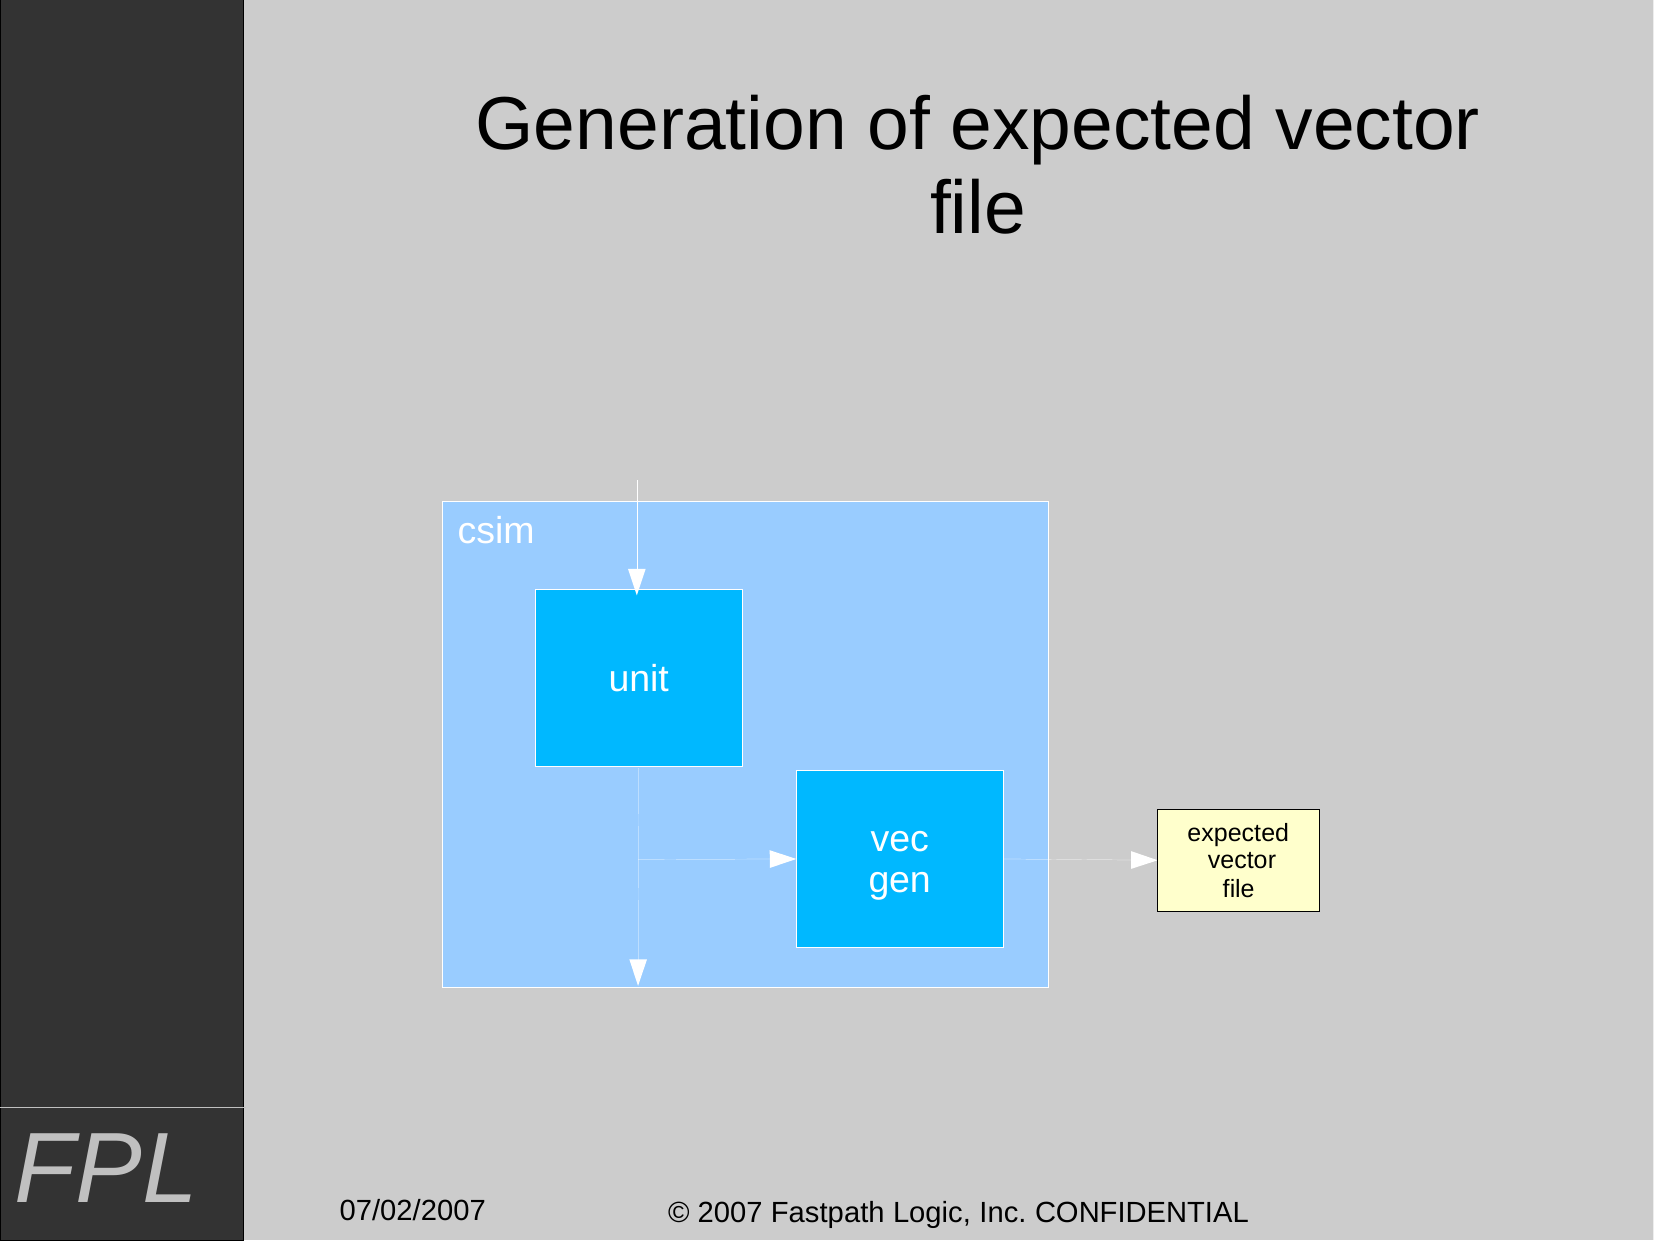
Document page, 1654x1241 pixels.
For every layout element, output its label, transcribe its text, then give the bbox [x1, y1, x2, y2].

text_box unit [535, 589, 743, 767]
title Generation of expected vector file [427, 53, 1530, 277]
text_box csim [442, 501, 1049, 988]
text_box vec gen [796, 770, 1004, 948]
text_box expected vector file [1157, 809, 1320, 912]
